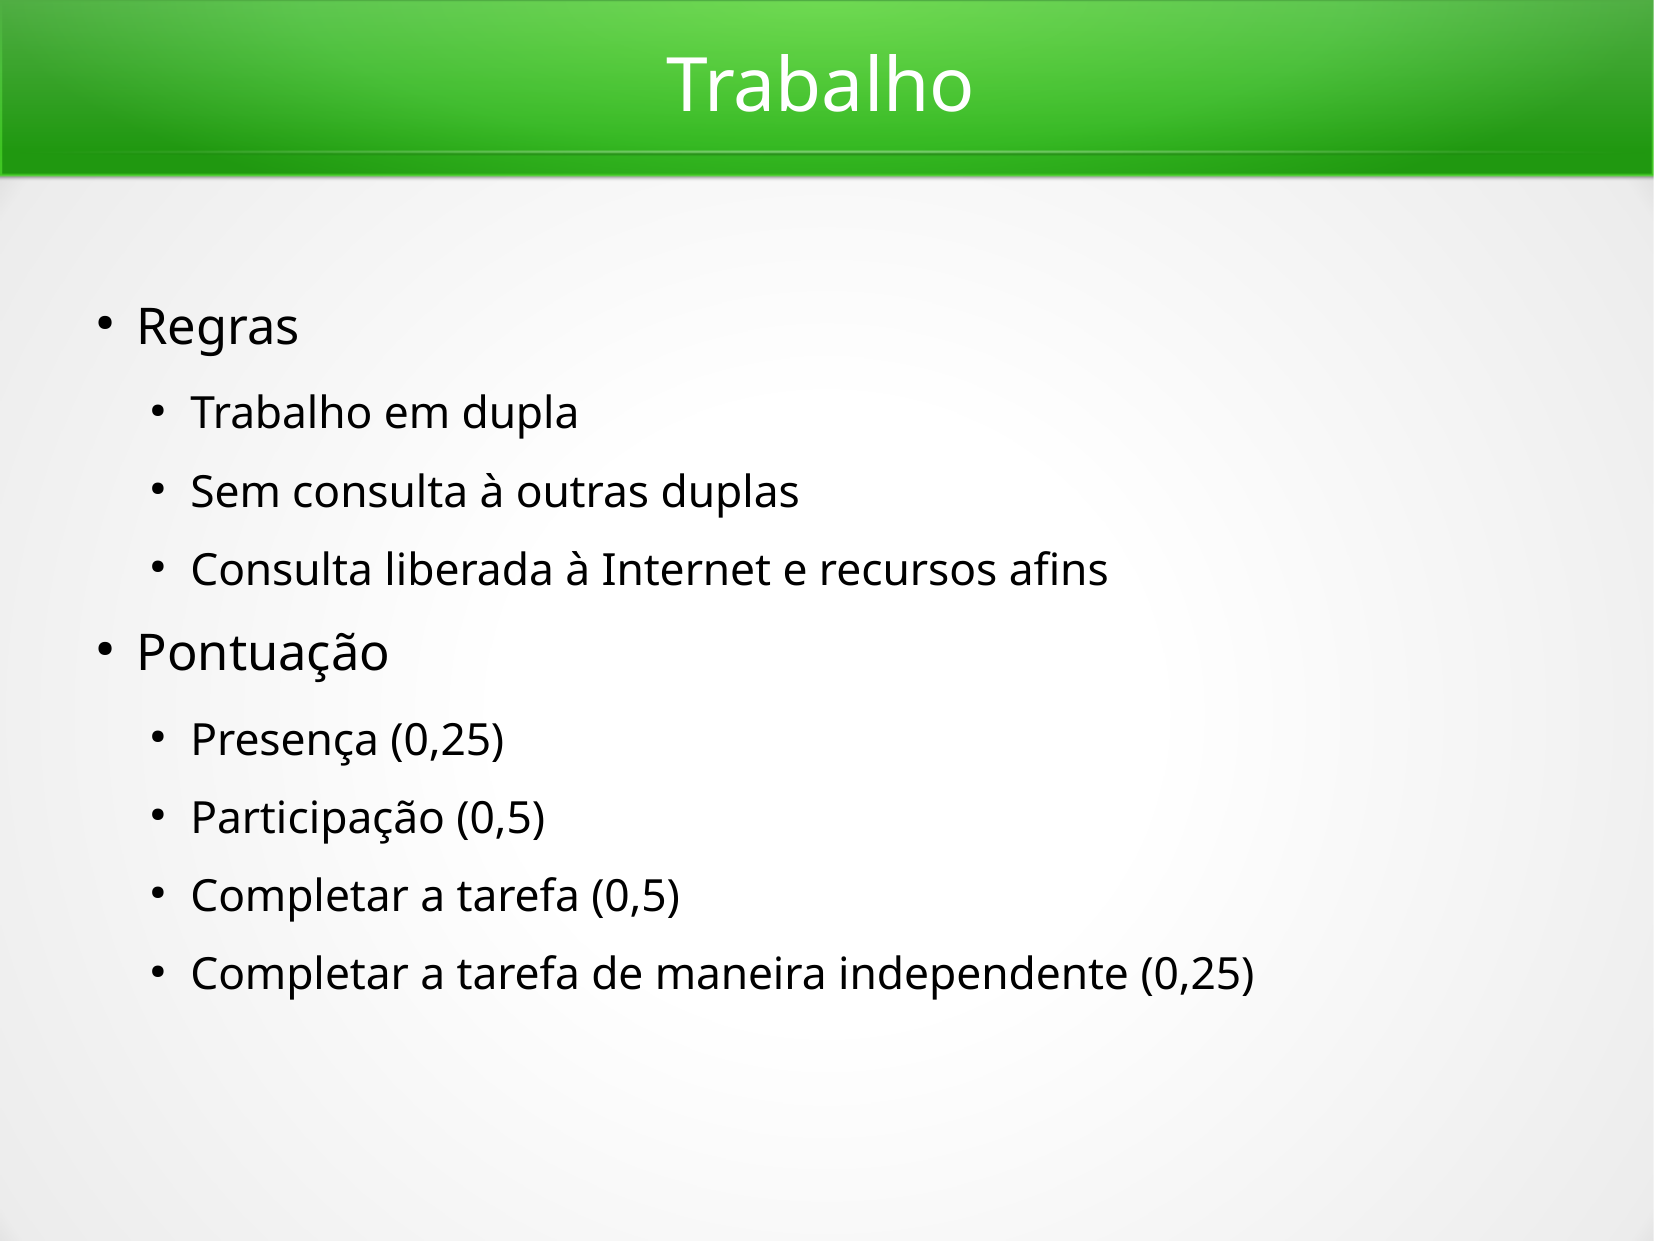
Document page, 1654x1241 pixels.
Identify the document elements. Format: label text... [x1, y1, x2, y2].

title Trabalho [82, 11, 1571, 154]
picture [0, 0, 1654, 1241]
list Regras Trabalho em dupla Sem consulta à outras duplas Consulta liberada à Internet e recursos afins Pontuação Presença (0,25) Participação (0,5) Completar a tarefa (0,5) Completar a tarefa de maneira independente (0,25) [82, 290, 1571, 1010]
